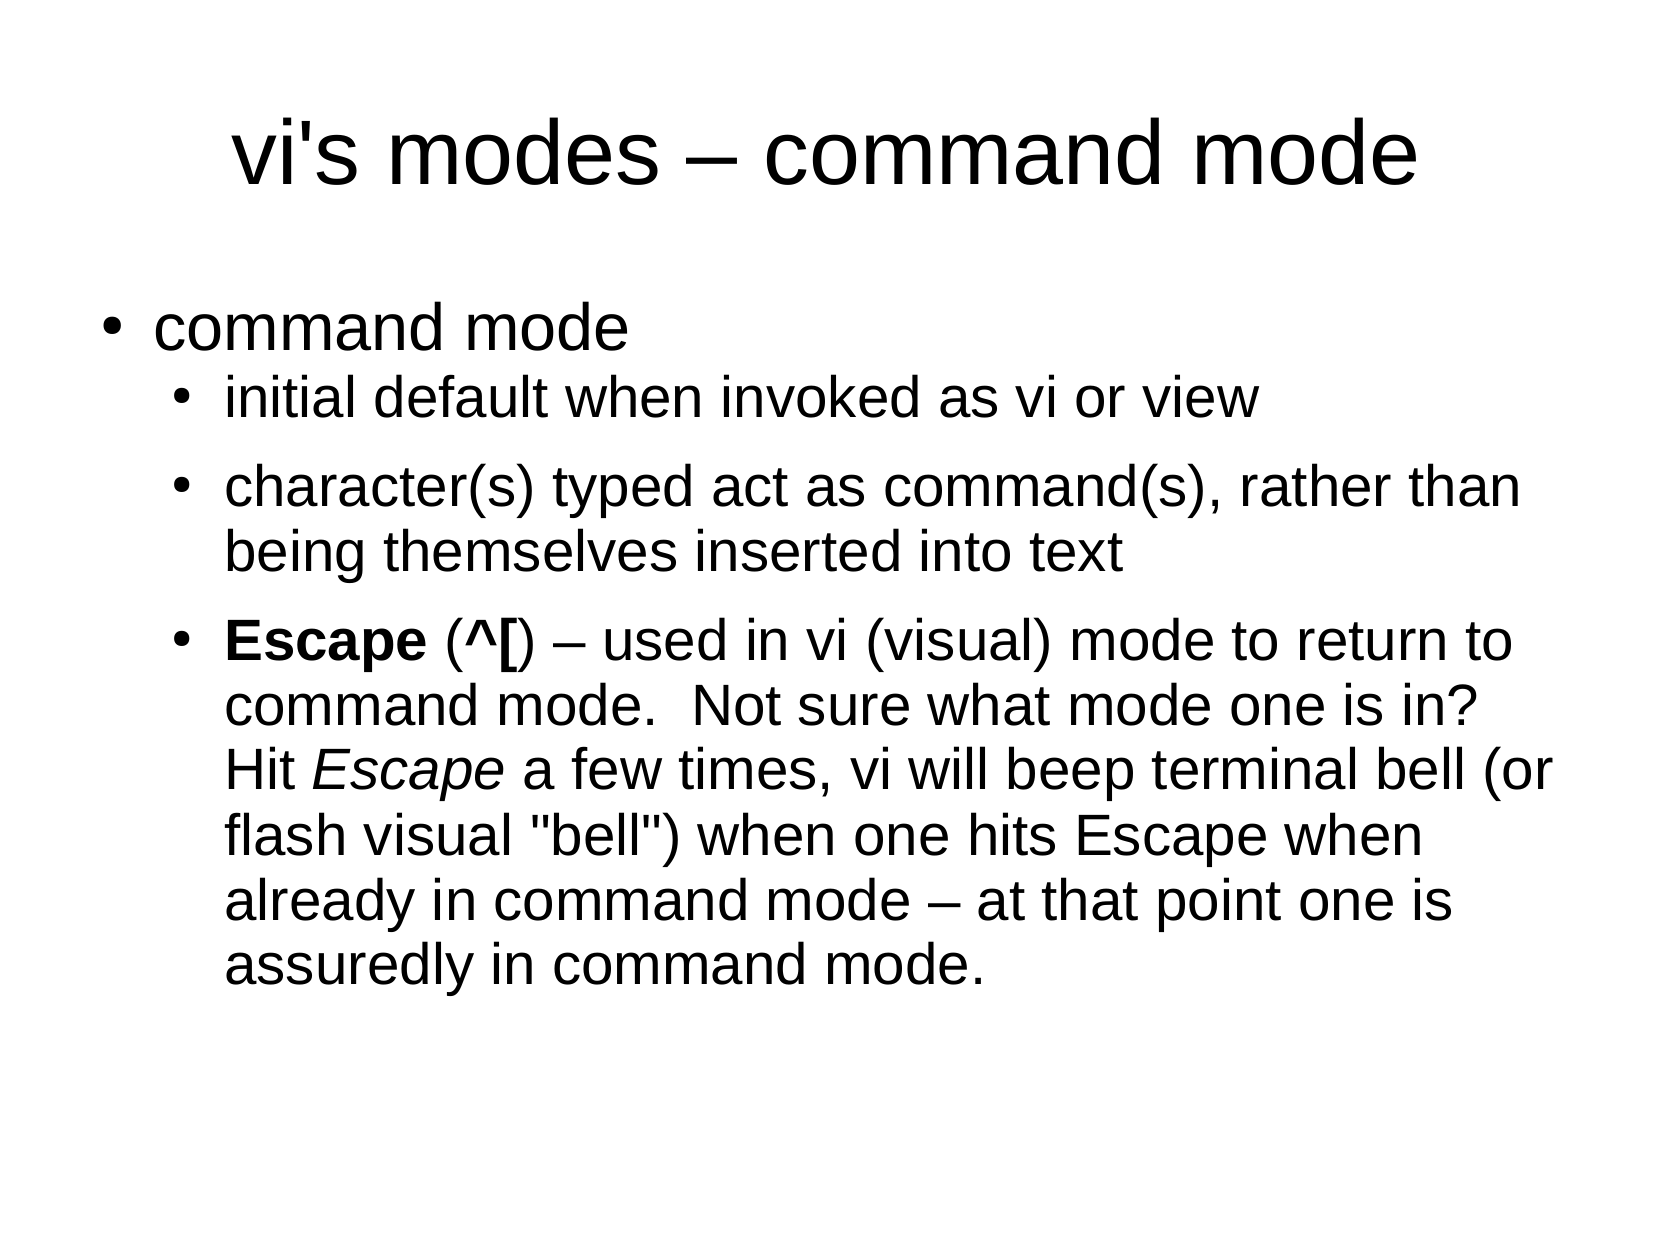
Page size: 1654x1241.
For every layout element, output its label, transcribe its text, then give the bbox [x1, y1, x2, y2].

list command mode initial default when invoked as vi or view character(s) typed act as command(s), rather than being themselves inserted into text Escape (^[) – used in vi (visual) mode to return to command mode. Not sure what mode one is in? Hit Escape a few times, vi will beep terminal bell (or flash visual "bell") when one hits Escape when already in command mode – at that point one is assuredly in command mode. [82, 290, 1571, 1094]
title vi's modes – command mode [82, 56, 1571, 250]
